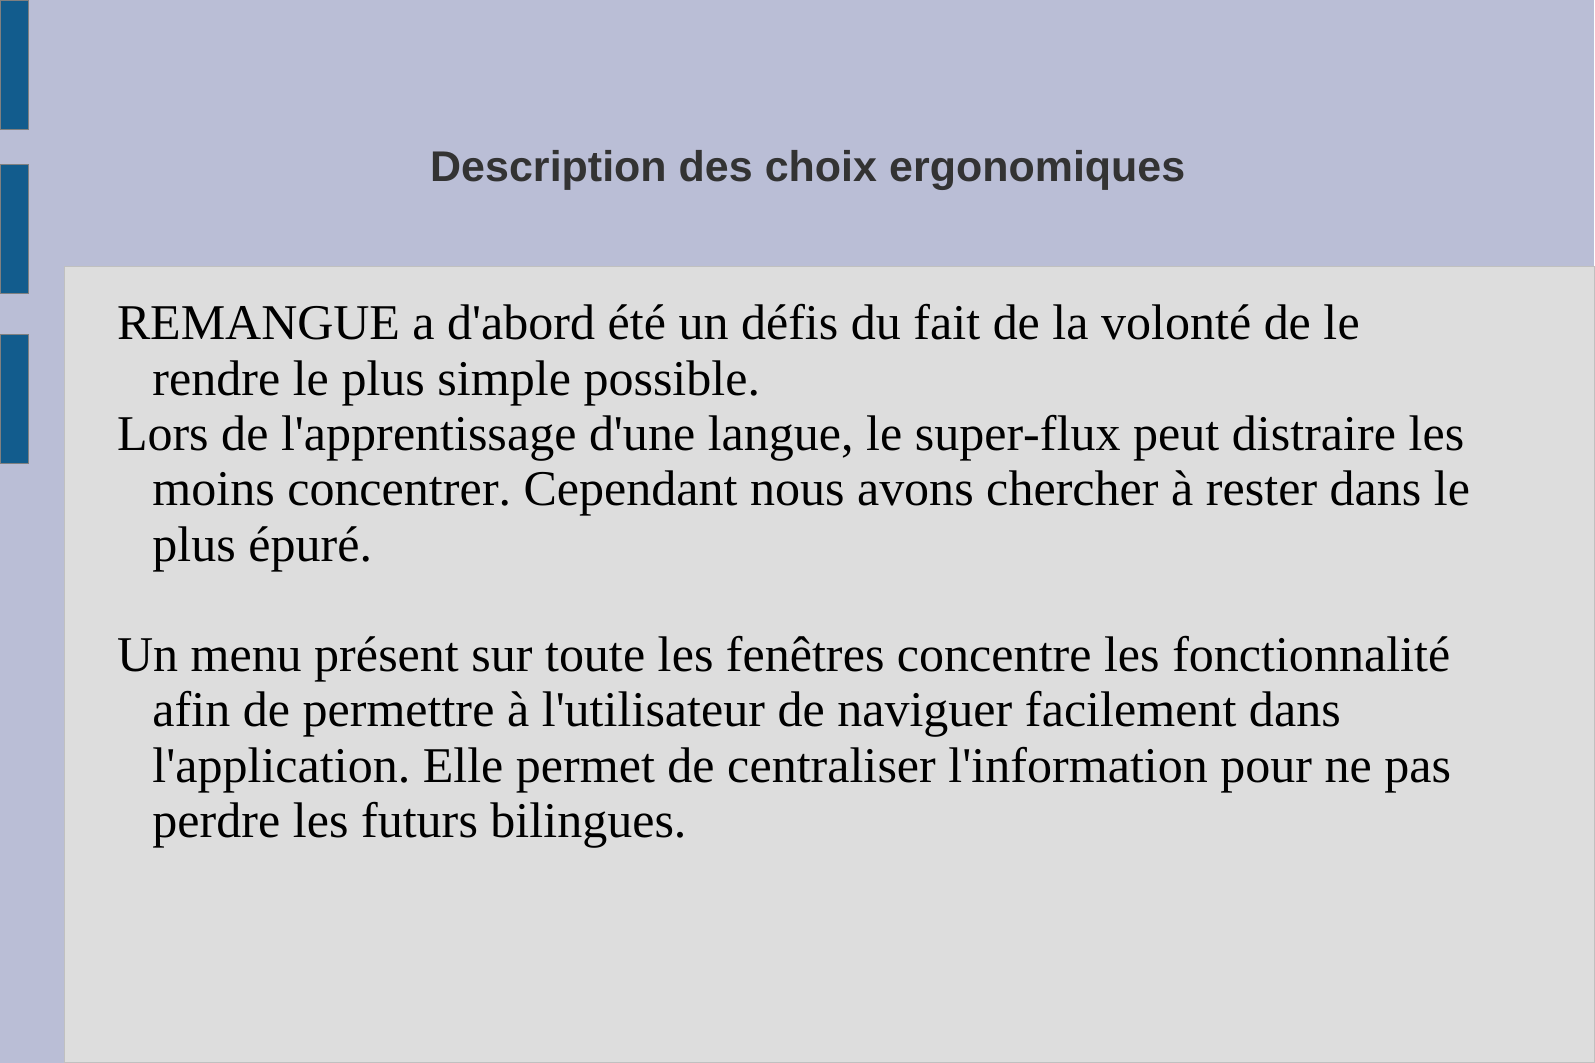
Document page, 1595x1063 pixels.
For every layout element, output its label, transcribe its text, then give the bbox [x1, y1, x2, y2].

title Description des choix ergonomiques [117, 78, 1479, 256]
subtitle REMANGUE a d'abord été un défis du fait de la volonté de le rendre le plus simple possible. Lors de l'apprentissage d'une langue, le super-flux peut distraire les moins concentrer. Cependant nous avons chercher à rester dans le plus épuré. Un menu présent sur toute les fenêtres concentre les fonctionnalité afin de permettre à l'utilisateur de naviguer facilement dans l'application. Elle permet de centraliser l'information pour ne pas perdre les futurs bilingues. [117, 295, 1479, 966]
